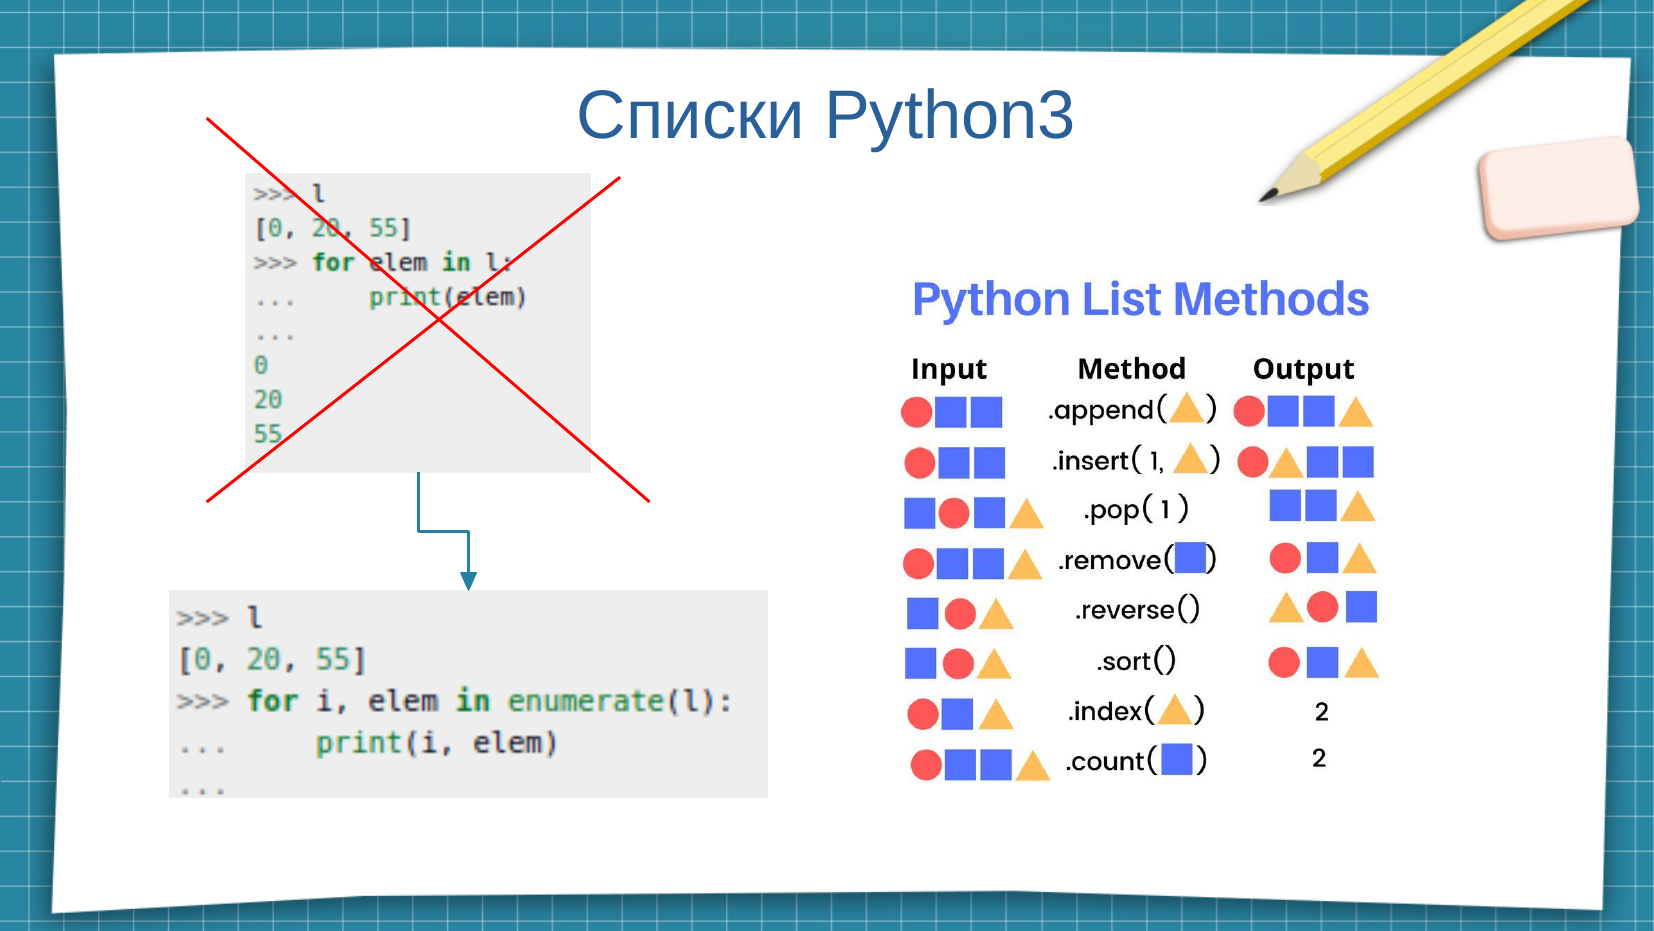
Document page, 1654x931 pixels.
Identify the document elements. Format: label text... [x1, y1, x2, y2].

picture [0, 0, 1654, 931]
title Списки Python3 [82, 37, 1571, 193]
